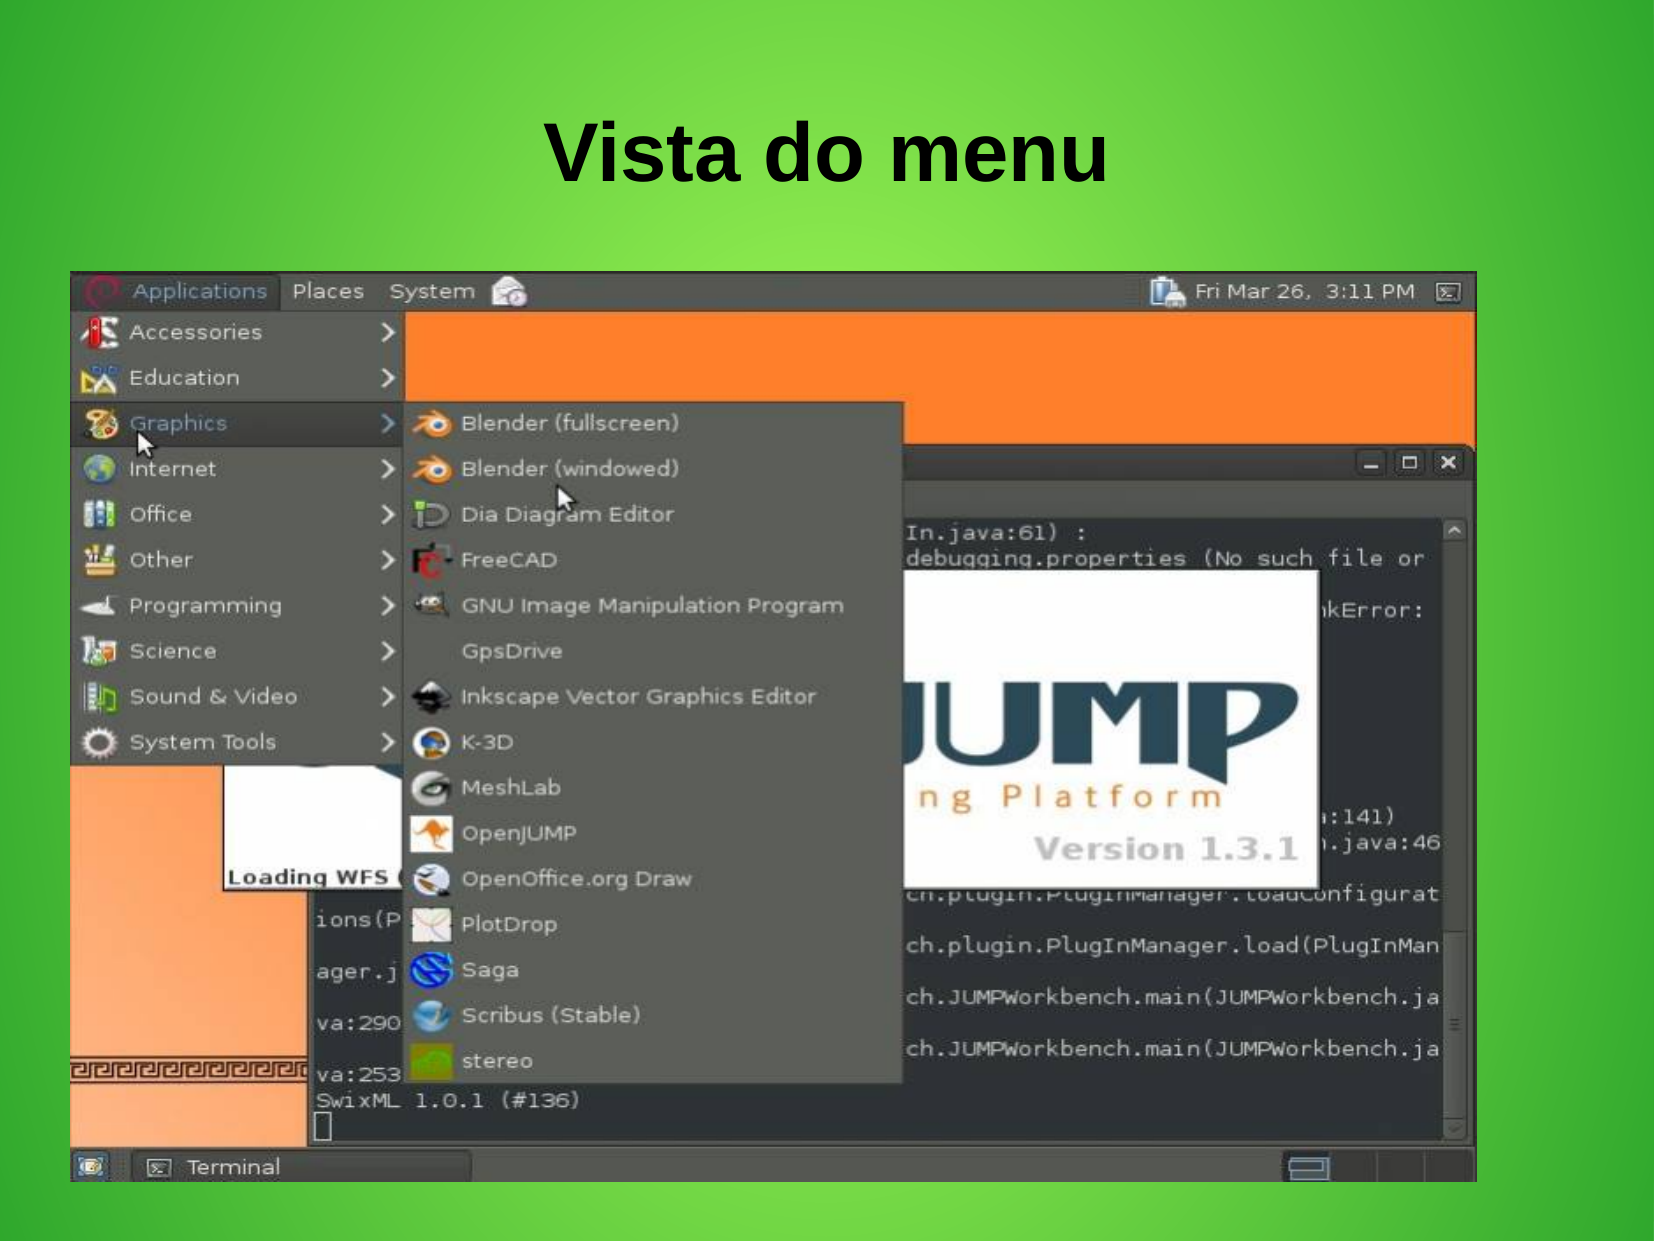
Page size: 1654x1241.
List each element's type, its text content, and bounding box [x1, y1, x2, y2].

title Vista do menu [82, 49, 1571, 257]
picture [70, 271, 1477, 1182]
